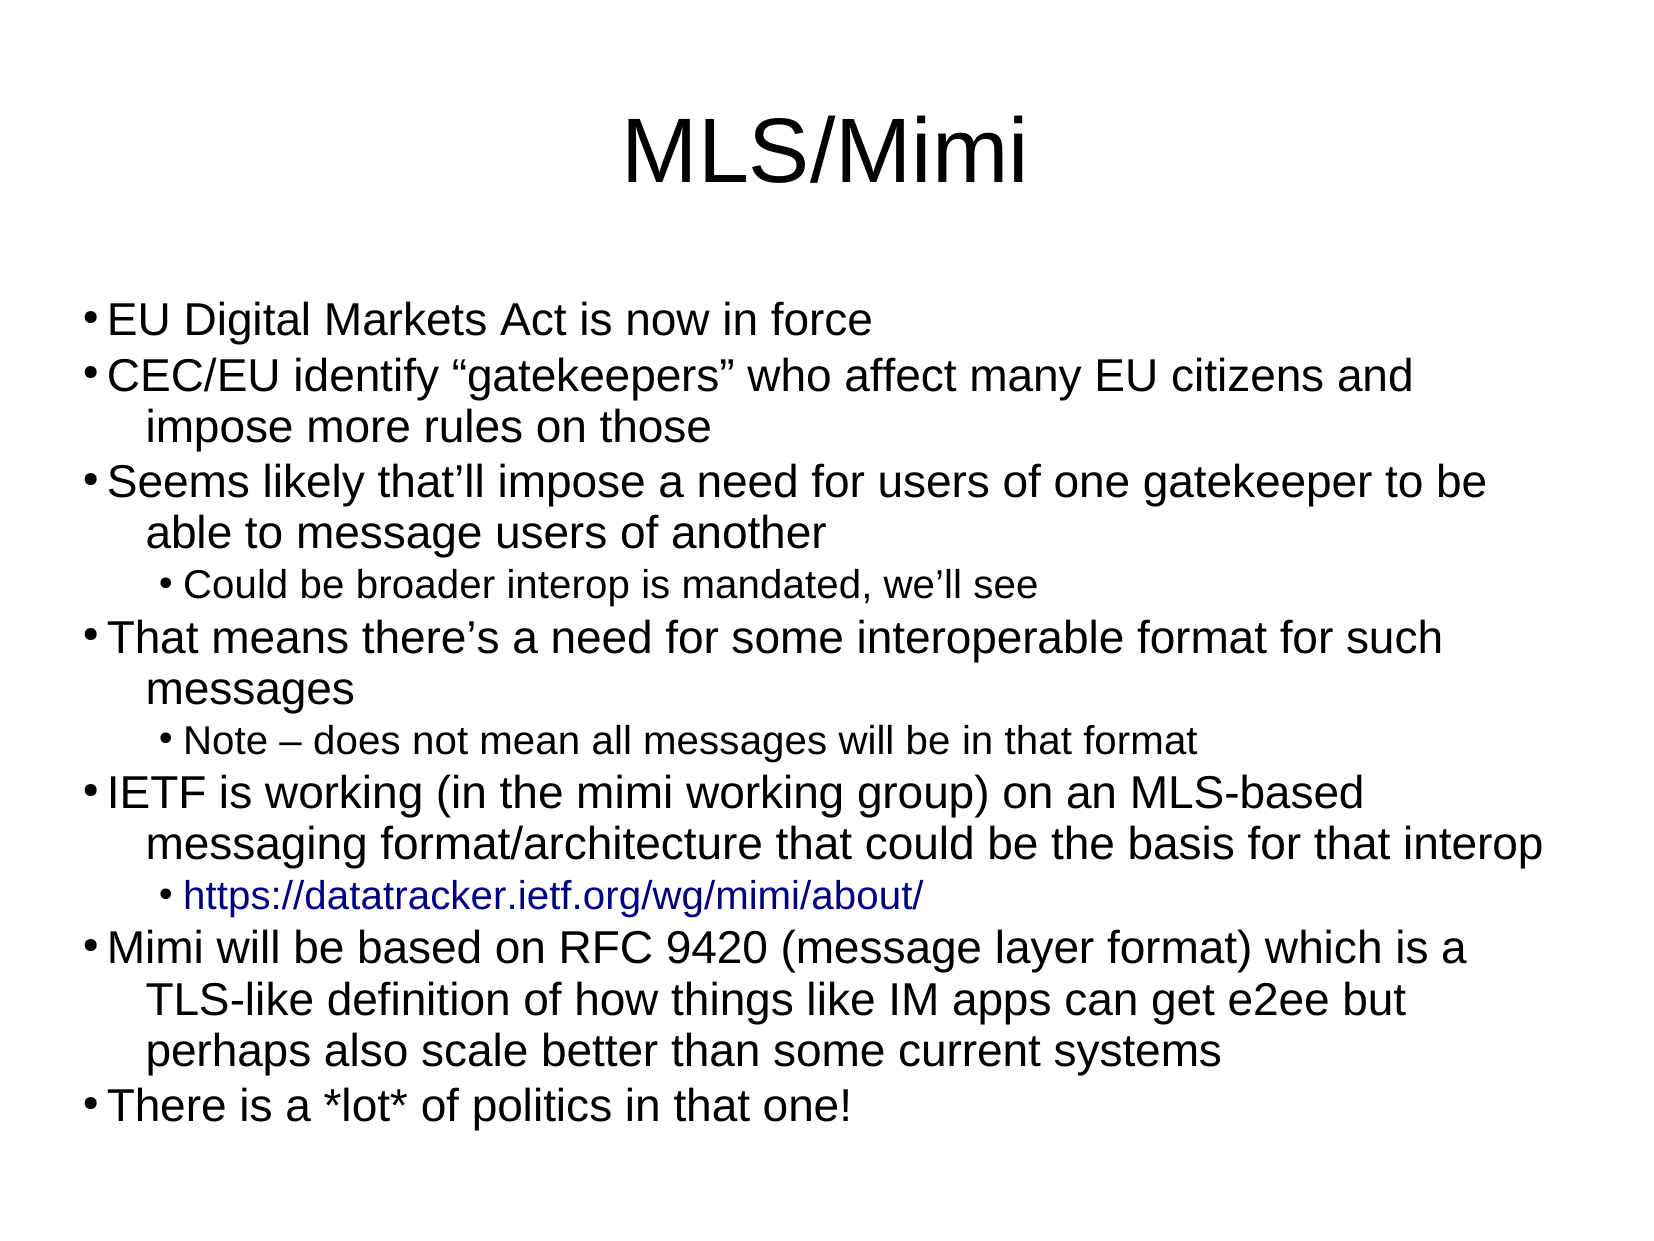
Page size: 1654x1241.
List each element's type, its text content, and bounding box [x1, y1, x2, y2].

list EU Digital Markets Act is now in force CEC/EU identify “gatekeepers” who affect many EU citizens and impose more rules on those Seems likely that’ll impose a need for users of one gatekeeper to be able to message users of another Could be broader interop is mandated, we’ll see That means there’s a need for some interoperable format for such messages Note – does not mean all messages will be in that format IETF is working (in the mimi working group) on an MLS-based messaging format/architecture that could be the basis for that interop https://datatracker.ietf.org/wg/mimi/about/ Mimi will be based on RFC 9420 (message layer format) which is a TLS-like definition of how things like IM apps can get e2ee but perhaps also scale better than some current systems There is a *lot* of politics in that one! [82, 290, 1569, 1164]
title MLS/Mimi [82, 49, 1569, 255]
